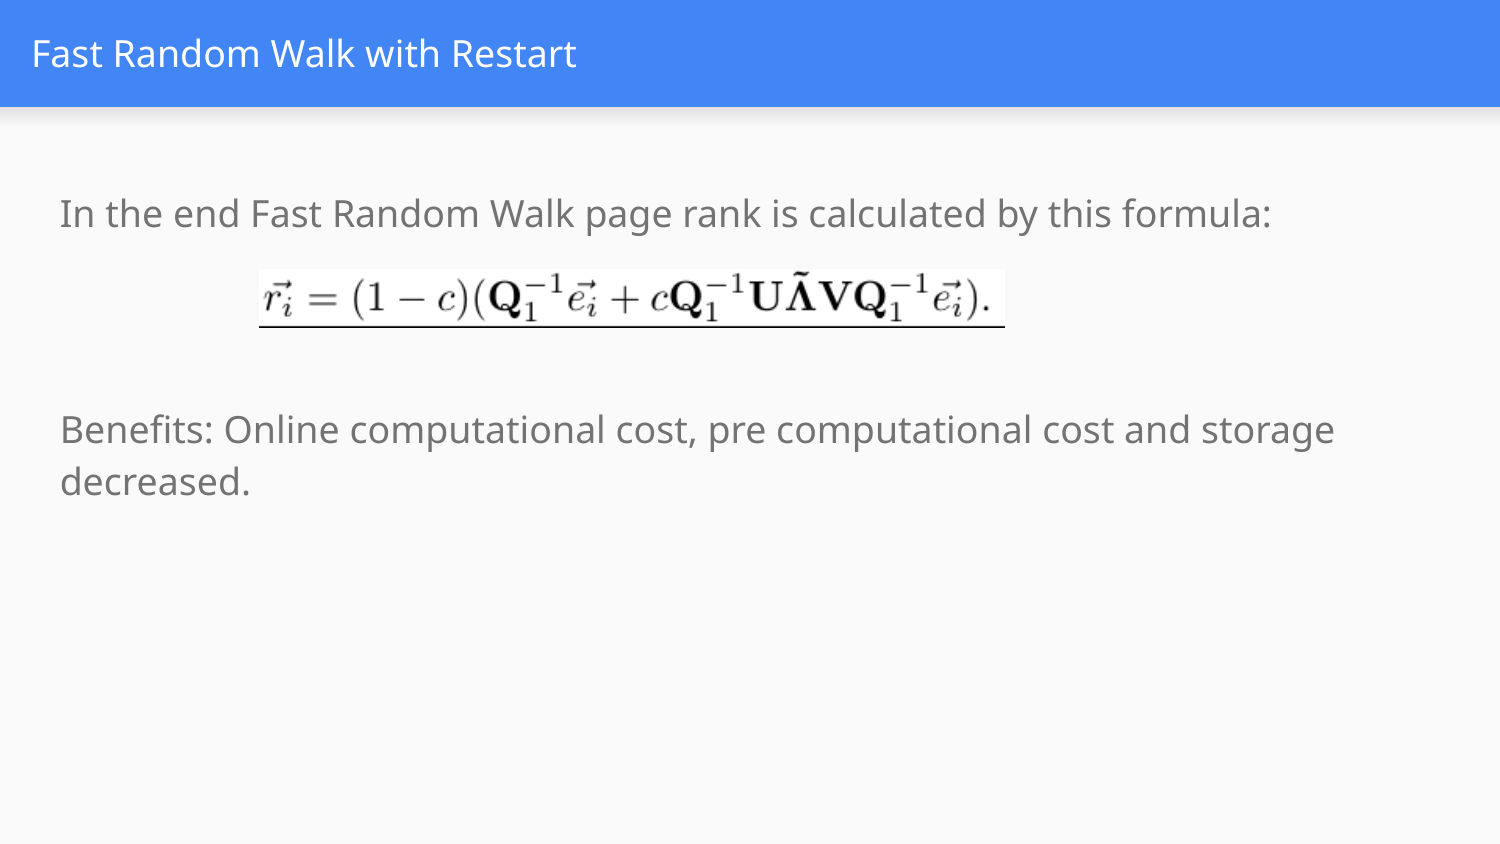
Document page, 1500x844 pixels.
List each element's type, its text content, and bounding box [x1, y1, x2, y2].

picture [259, 269, 1005, 328]
list Benefits: Online computational cost, pre computational cost and storage decreased. [44, 384, 1394, 774]
list In the end Fast Random Walk page rank is calculated by this formula: [44, 167, 1394, 226]
title Fast Random Walk with Restart [16, 2, 1464, 102]
